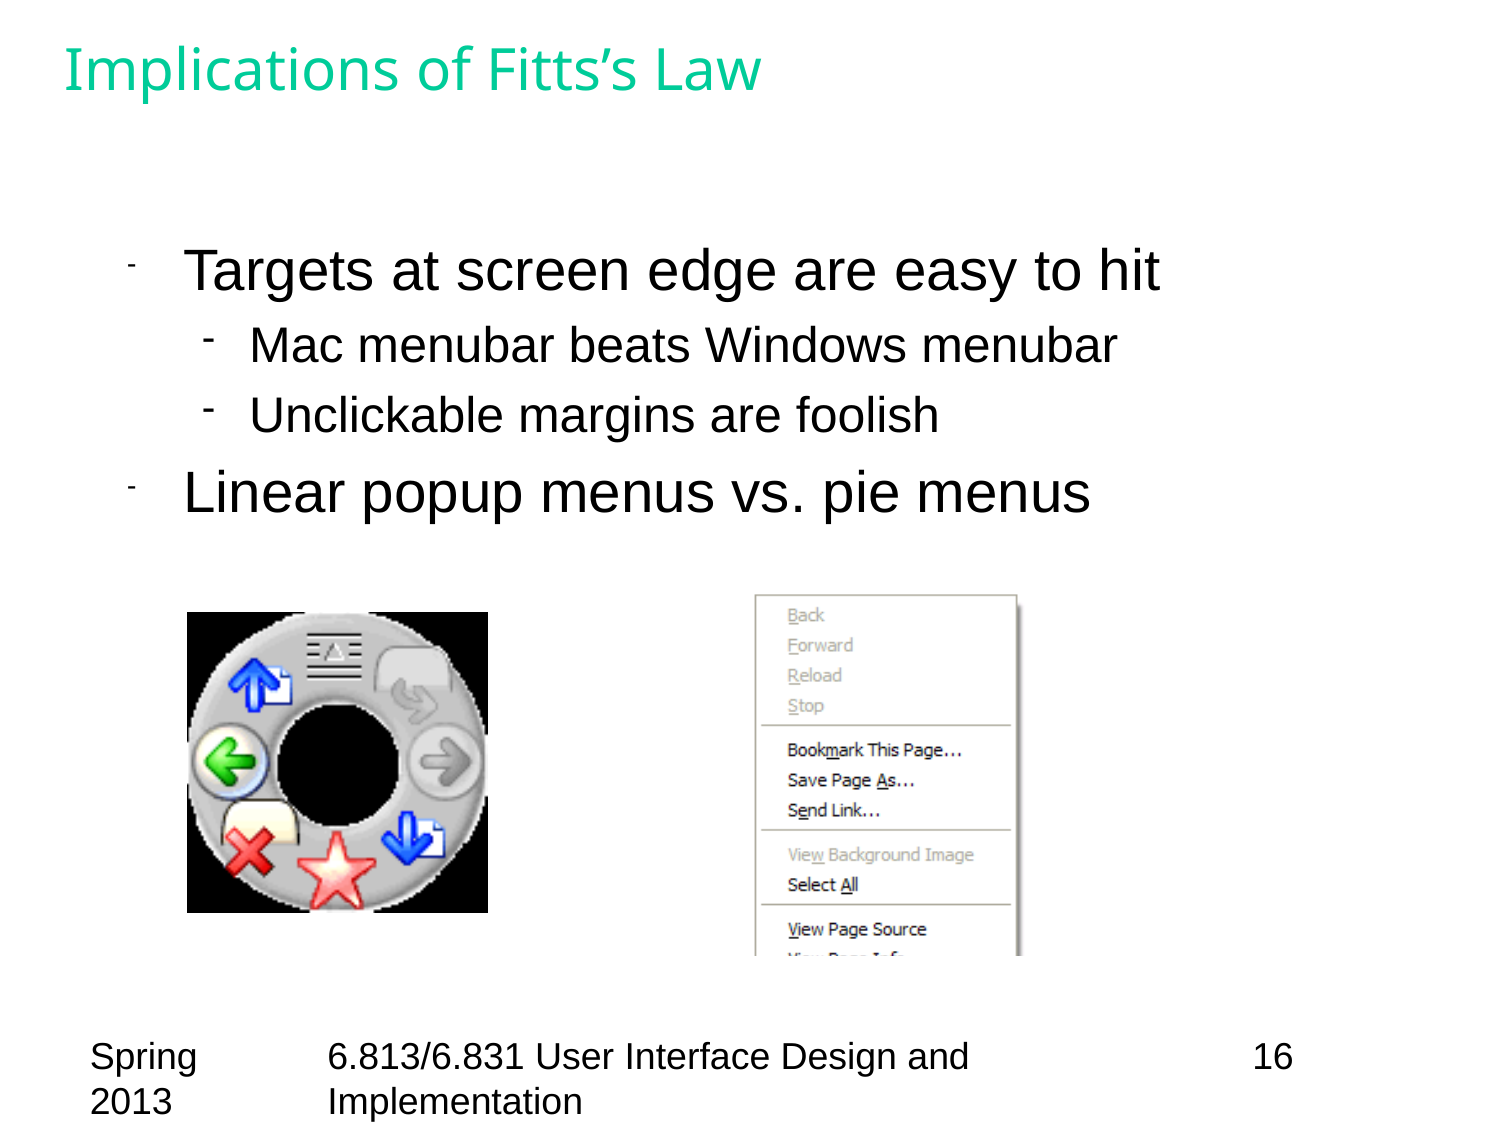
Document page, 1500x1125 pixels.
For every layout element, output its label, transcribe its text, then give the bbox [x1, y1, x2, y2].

footer 6.813/6.831 User Interface Design and Implementation [312, 1024, 1225, 1103]
title Implications of Fitts’s Law [50, 24, 1438, 150]
slide_number Spring 2013 [75, 1024, 300, 1103]
list Targets at screen edge are easy to hit Mac menubar beats Windows menubar Unclickable margins are foolish Linear popup menus vs. pie menus [112, 224, 1388, 1000]
picture [187, 612, 488, 913]
picture [737, 575, 1038, 956]
slide_number <number> [1237, 1024, 1425, 1103]
